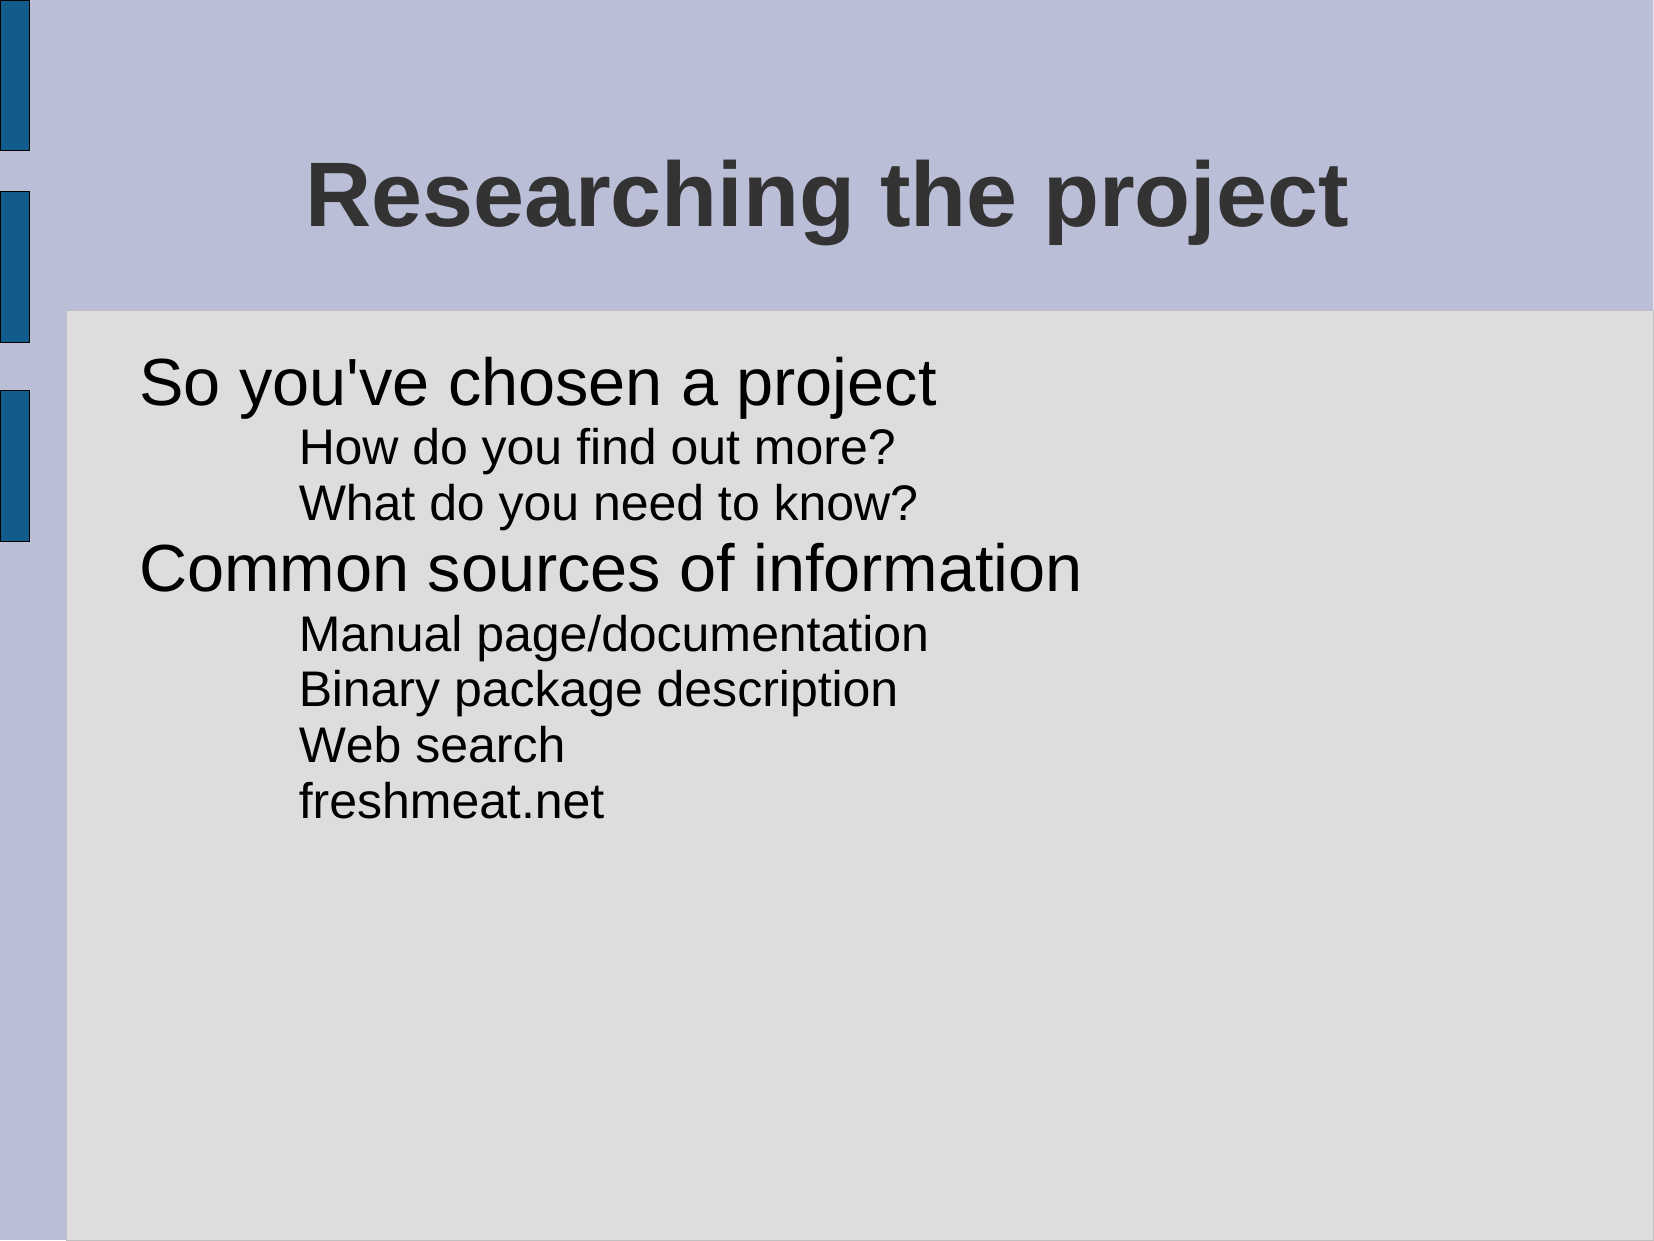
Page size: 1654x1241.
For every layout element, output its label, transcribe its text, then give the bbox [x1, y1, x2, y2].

title Researching the project [121, 91, 1534, 299]
list So you've chosen a project How do you find out more? What do you need to know? Common sources of information Manual page/documentation Binary package description Web search freshmeat.net [121, 344, 1534, 1112]
